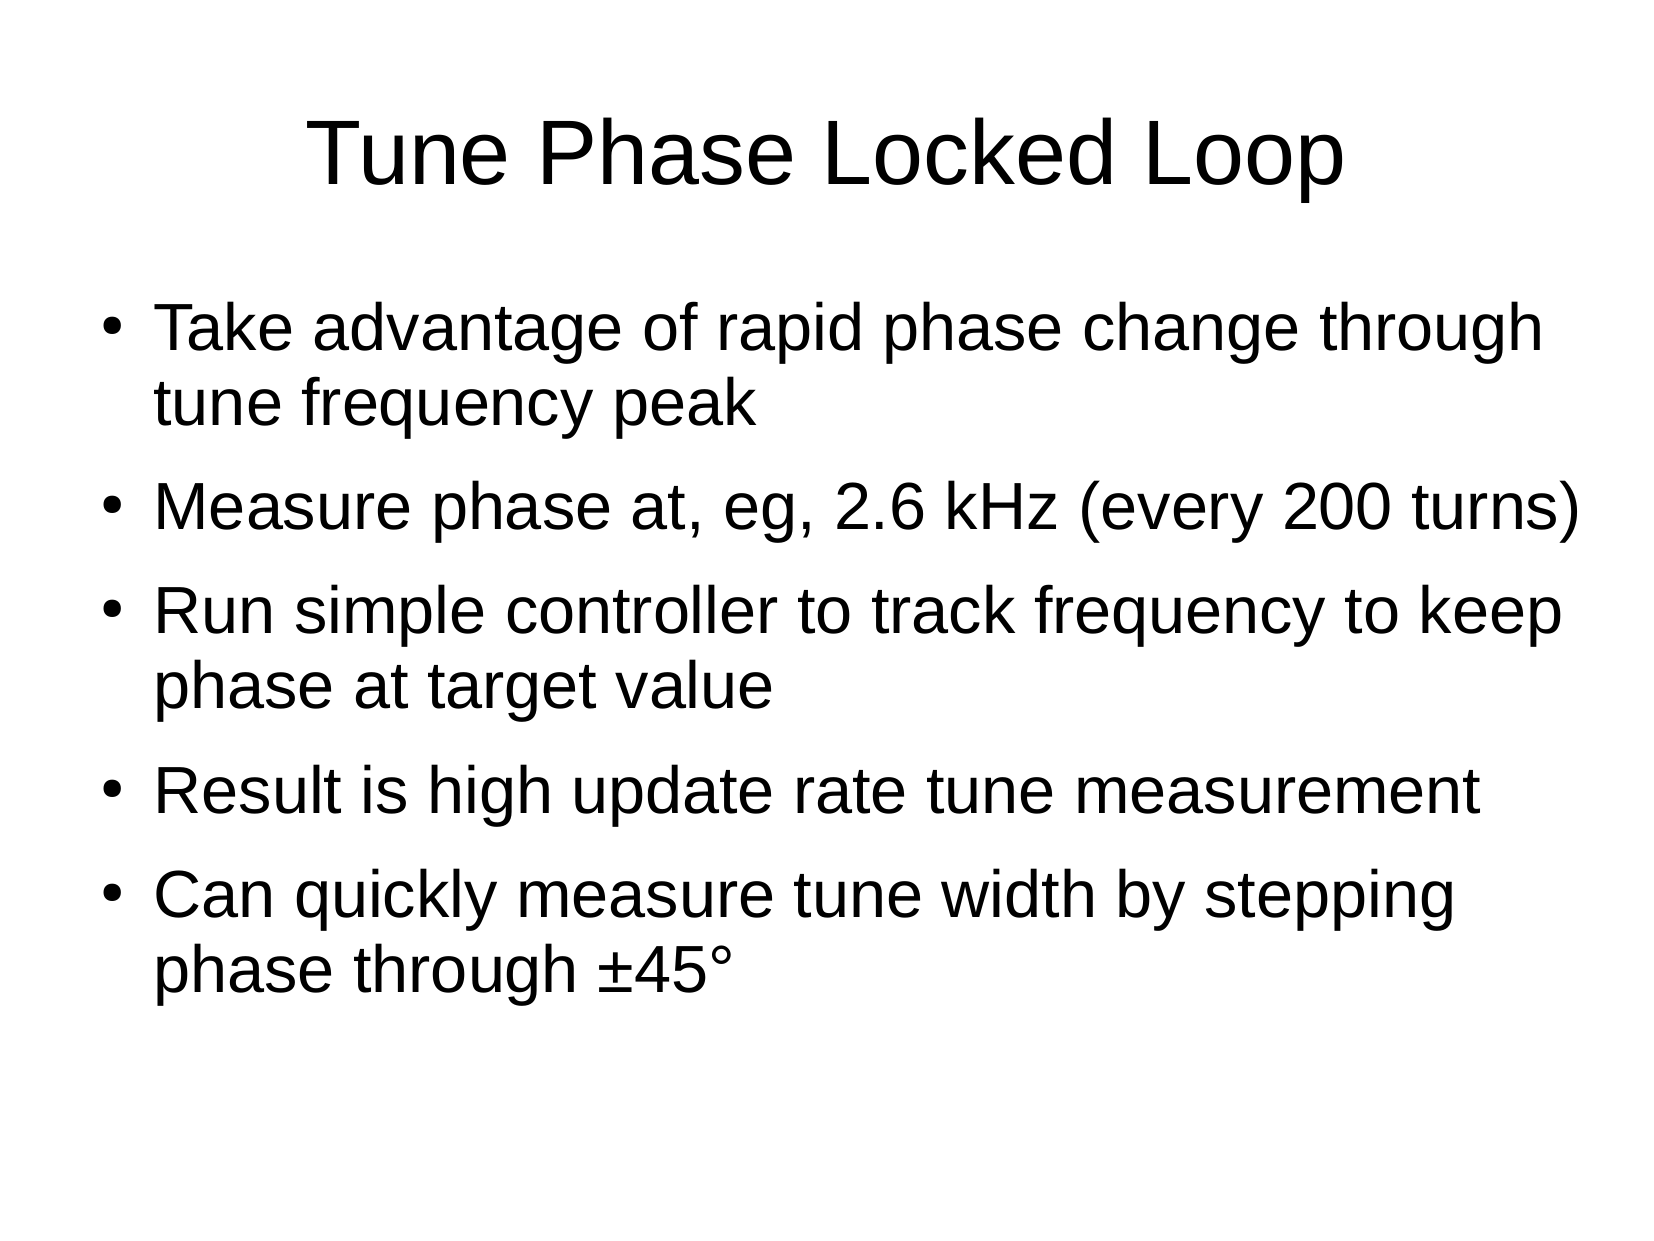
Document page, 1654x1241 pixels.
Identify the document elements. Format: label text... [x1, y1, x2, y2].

title Tune Phase Locked Loop [82, 49, 1571, 257]
list Take advantage of rapid phase change through tune frequency peak Measure phase at, eg, 2.6 kHz (every 200 turns) Run simple controller to track frequency to keep phase at target value Result is high update rate tune measurement Can quickly measure tune width by stepping phase through ±45° [82, 290, 1607, 1158]
